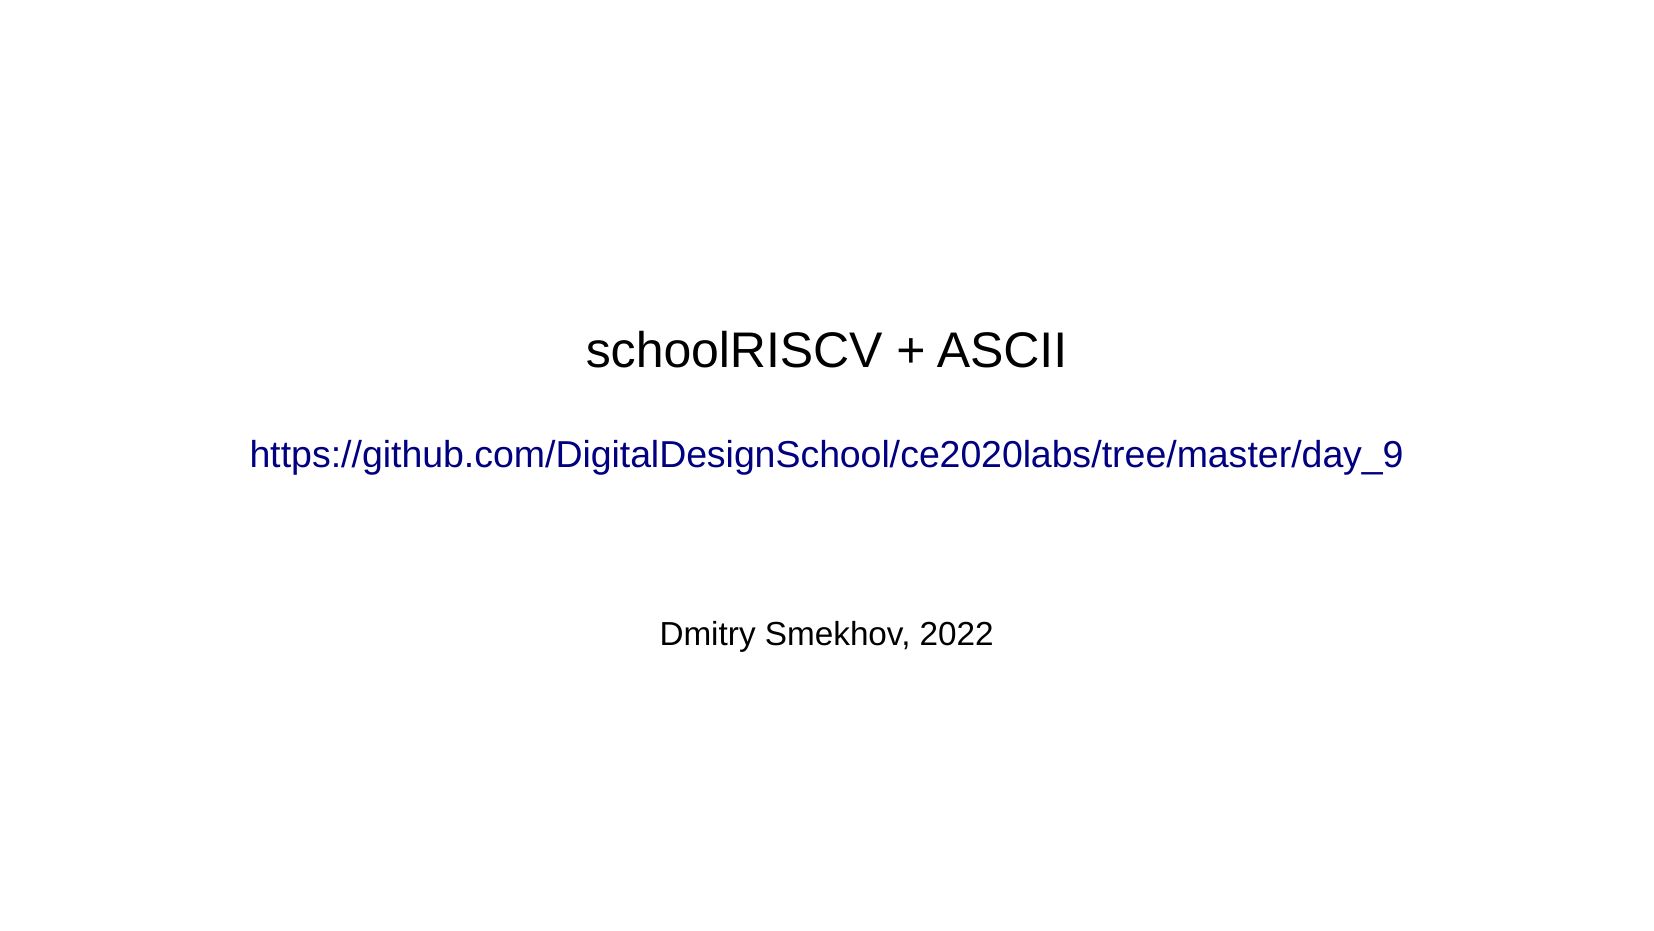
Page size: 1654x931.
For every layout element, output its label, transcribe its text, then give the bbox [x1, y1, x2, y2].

subtitle schoolRISCV + ASCII https://github.com/DigitalDesignSchool/ce2020labs/tree/master/day_9 Dmitry Smekhov, 2022 [82, 217, 1571, 758]
